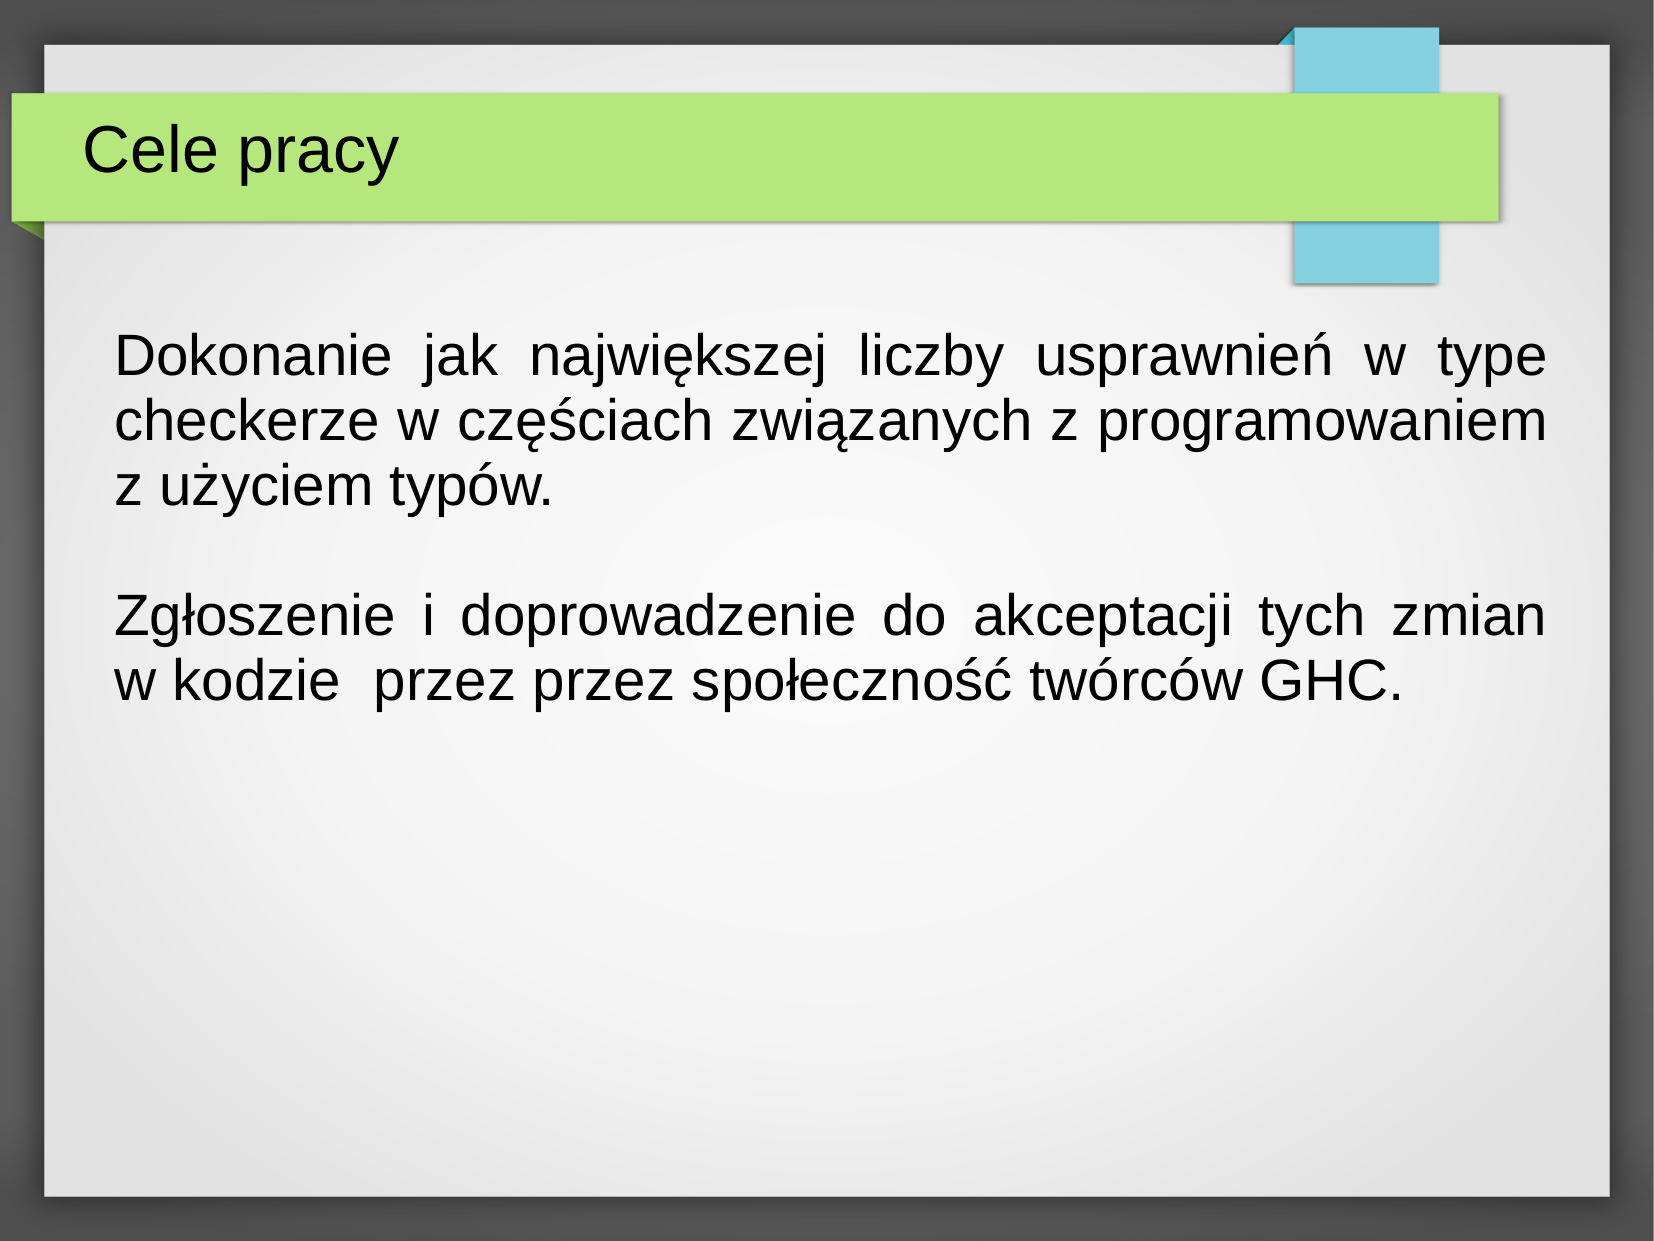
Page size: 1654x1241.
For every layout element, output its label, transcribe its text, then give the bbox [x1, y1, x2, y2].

picture [0, 0, 1654, 1241]
title Cele pracy [82, 47, 1571, 252]
text_box Dokonanie jak największej liczby usprawnień w type checkerze w częściach związanych z programowaniem z użyciem typów. Zgłoszenie i doprowadzenie do akceptacji tych zmian w kodzie przez przez społeczność twórców GHC. [99, 315, 1565, 785]
